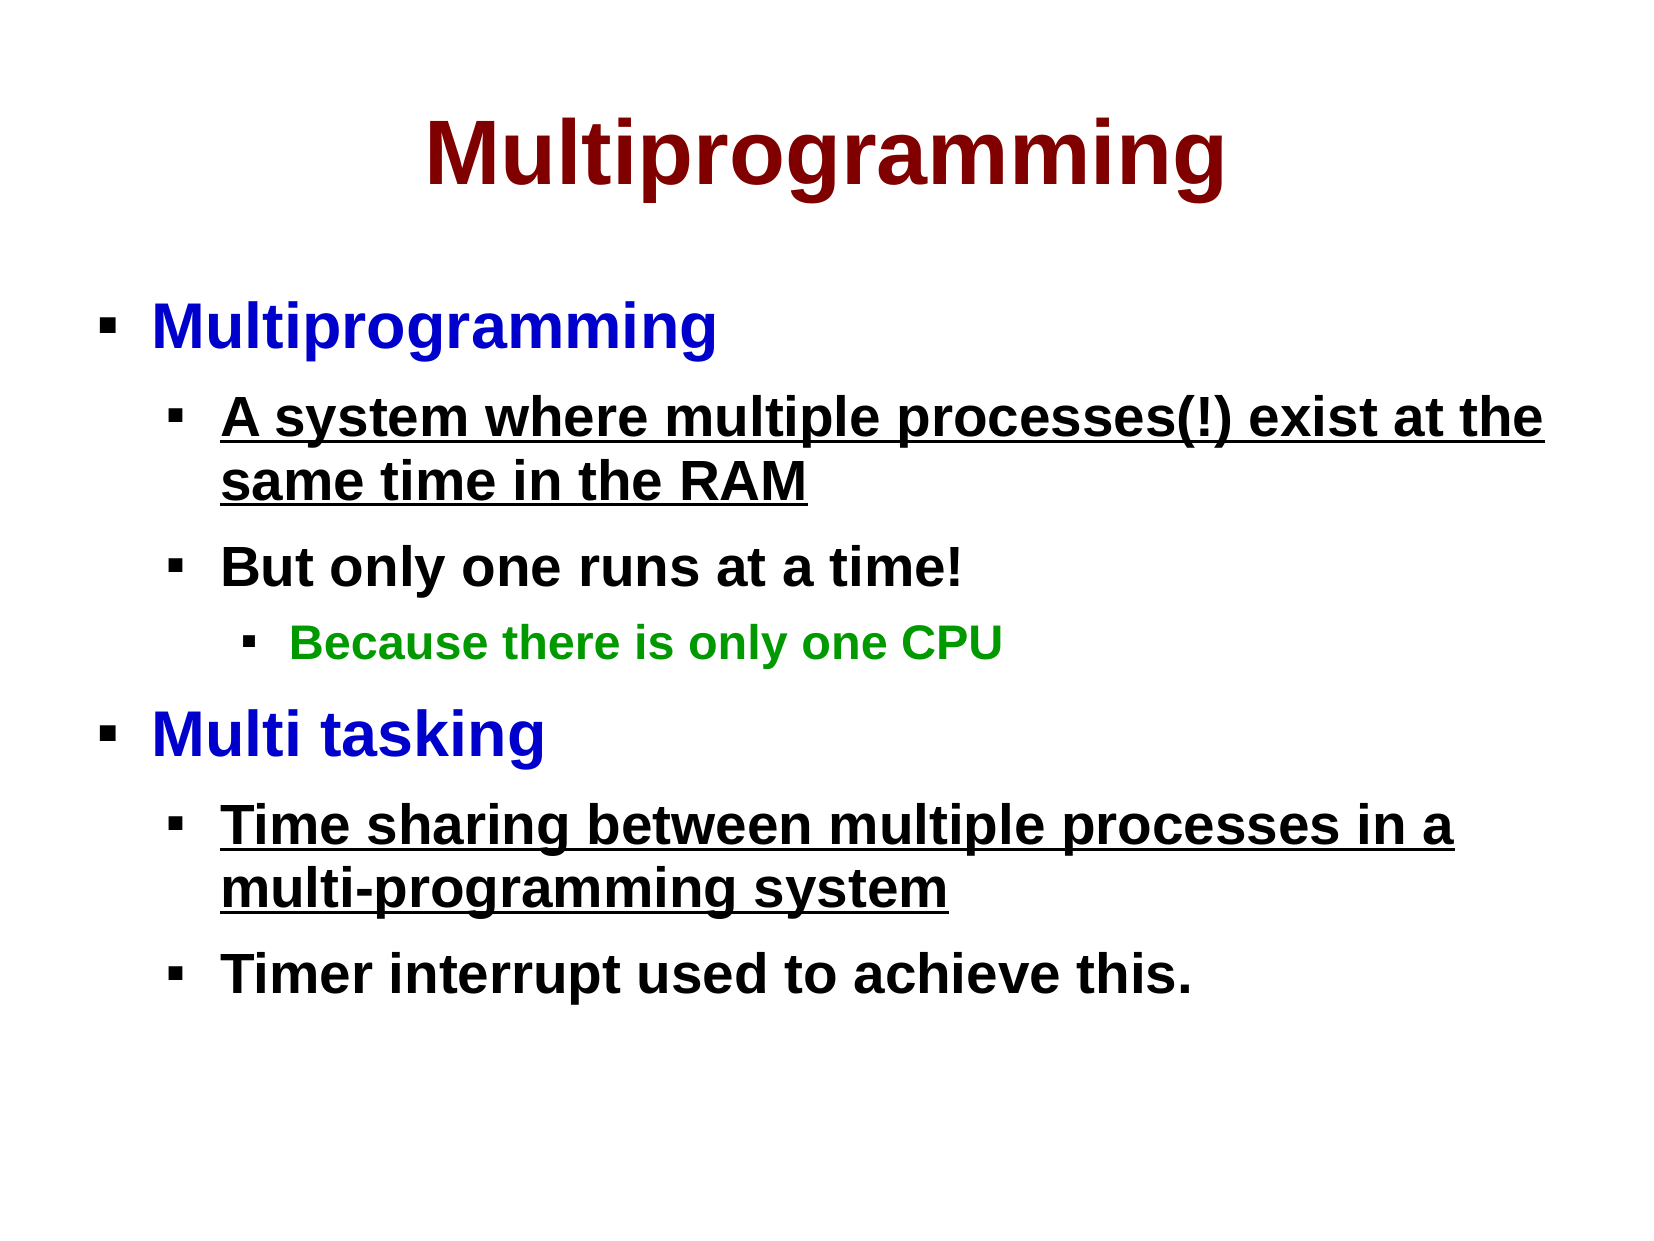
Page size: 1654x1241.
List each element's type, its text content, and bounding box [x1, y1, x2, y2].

title Multiprogramming [82, 49, 1571, 257]
list Multiprogramming A system where multiple processes(!) exist at the same time in the RAM But only one runs at a time! Because there is only one CPU Multi tasking Time sharing between multiple processes in a multi-programming system Timer interrupt used to achieve this. [82, 290, 1571, 1010]
